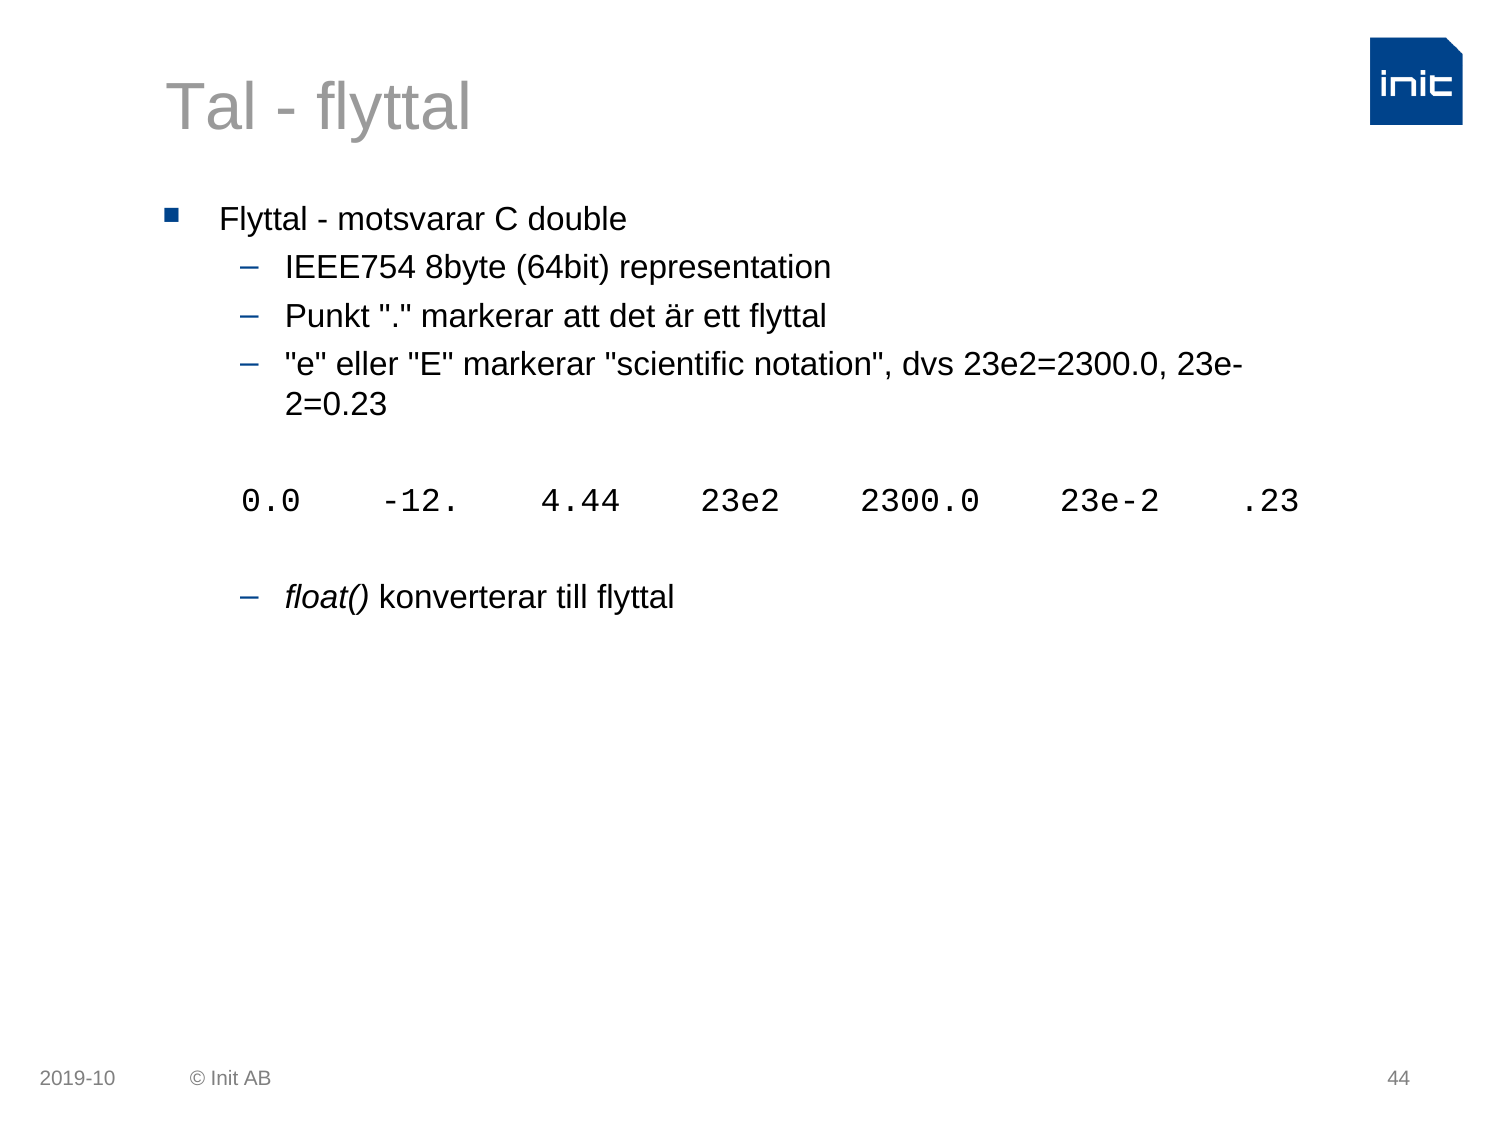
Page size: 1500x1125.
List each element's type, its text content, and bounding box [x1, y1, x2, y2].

picture [1370, 37, 1463, 125]
text_box Tal - flyttal [150, 0, 1351, 151]
text_box © Init AB [174, 1037, 1326, 1098]
text_box Flyttal - motsvarar C double IEEE754 8byte (64bit) representation Punkt "." markerar att det är ett flyttal "e" eller "E" markerar "scientific notation", dvs 23e2=2300.0, 23e-2=0.23 0.0 -12. 4.44 23e2 2300.0 23e-2 .23 float() konverterar till flyttal [150, 189, 1351, 963]
text_box <nummer> [1350, 1037, 1426, 1098]
text_box 2019-10 [24, 1037, 151, 1098]
